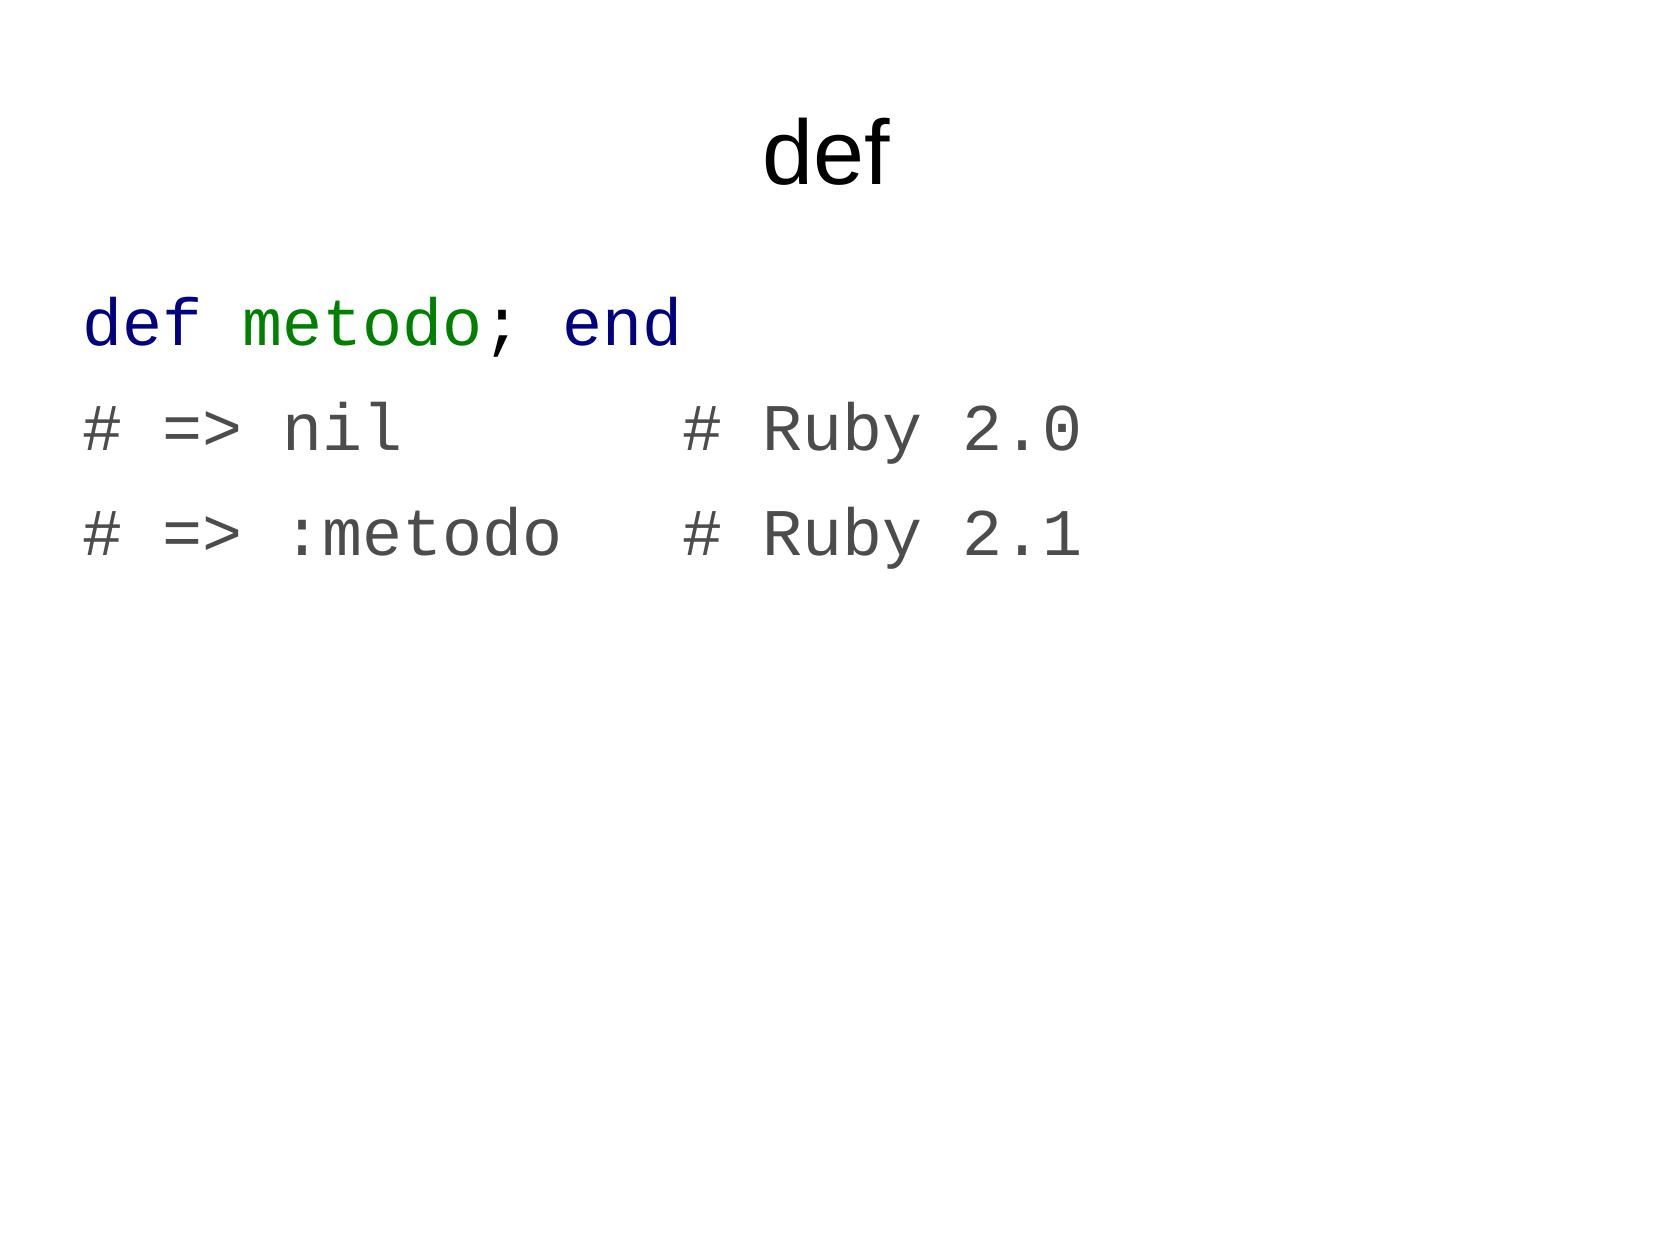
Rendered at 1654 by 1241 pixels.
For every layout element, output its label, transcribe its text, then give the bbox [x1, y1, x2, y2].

title def [82, 49, 1571, 257]
list def metodo; end # => nil # Ruby 2.0 # => :metodo # Ruby 2.1 [82, 290, 1571, 1010]
